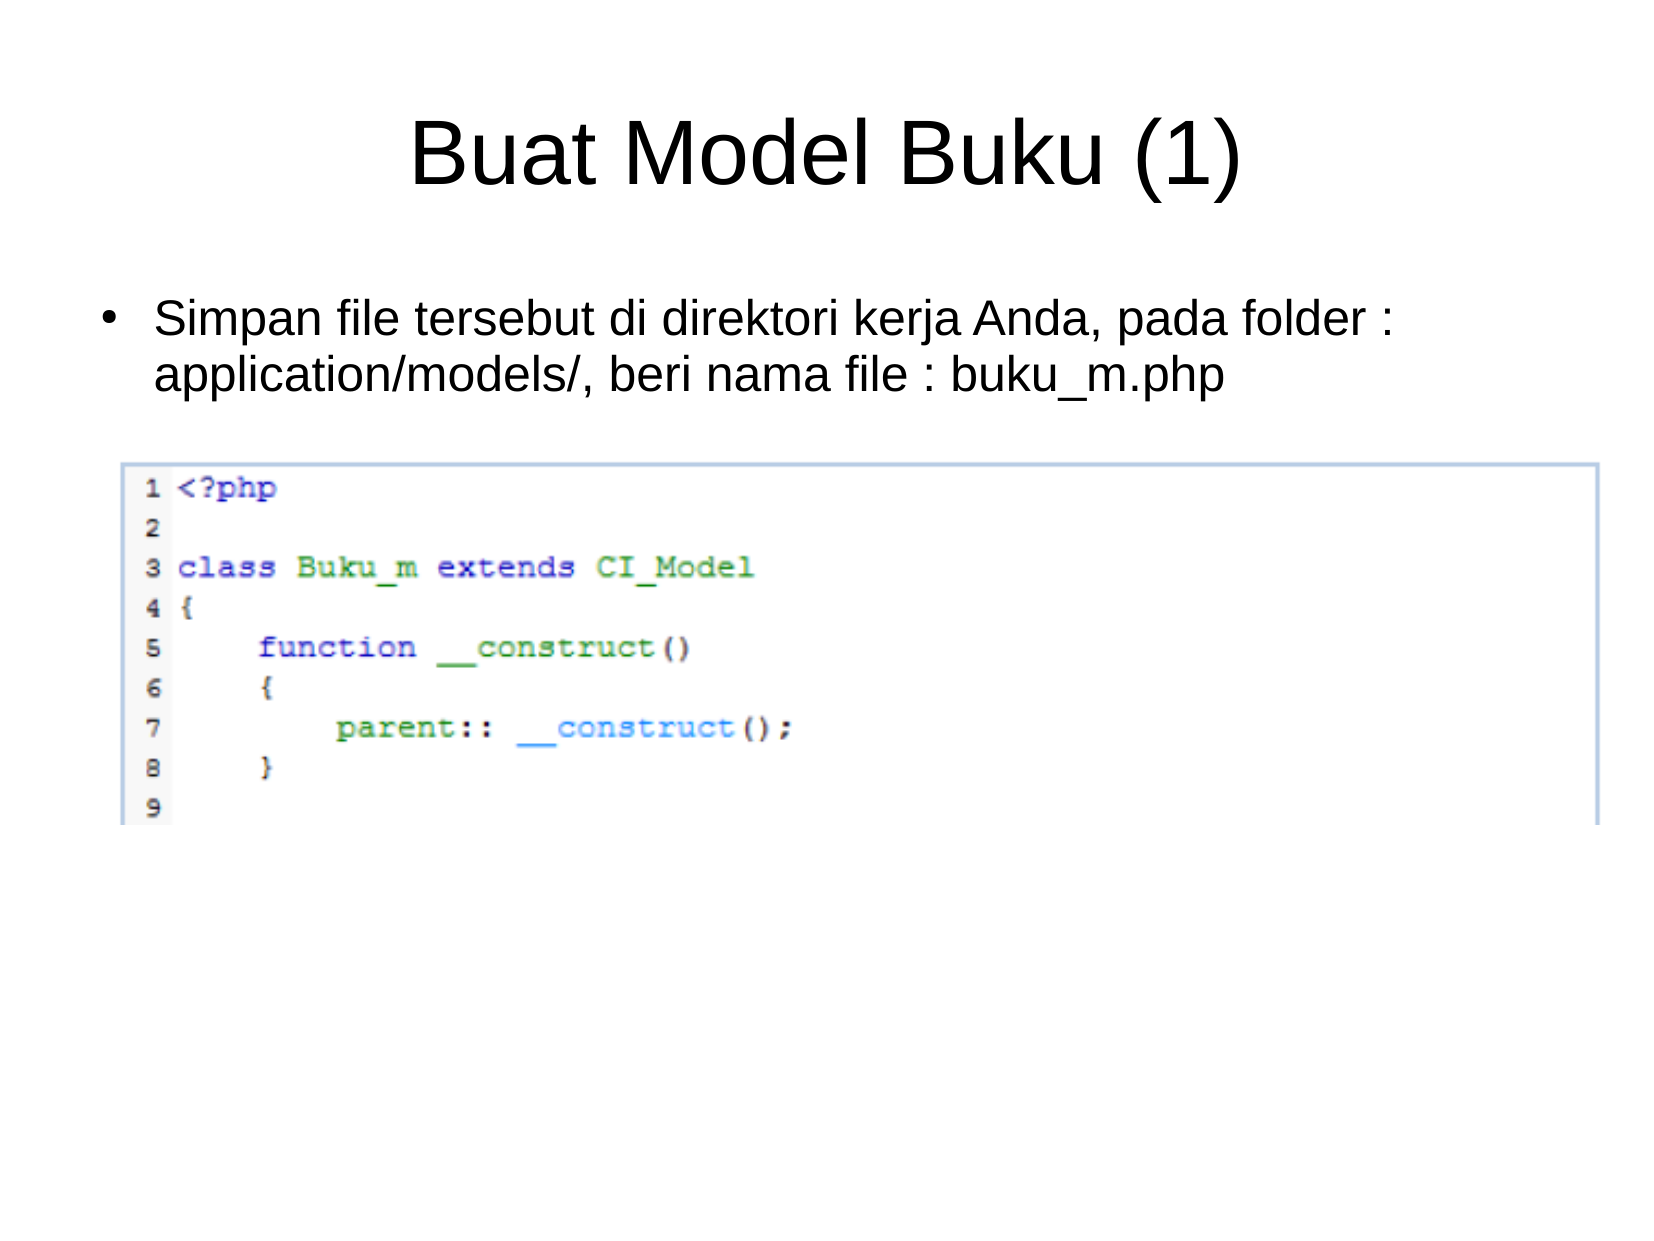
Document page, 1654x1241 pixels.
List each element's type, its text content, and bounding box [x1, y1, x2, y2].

title Buat Model Buku (1) [82, 49, 1571, 257]
picture [108, 452, 1609, 826]
list Simpan file tersebut di direktori kerja Anda, pada folder : application/models/, beri nama file : buku_m.php [82, 290, 1571, 1141]
